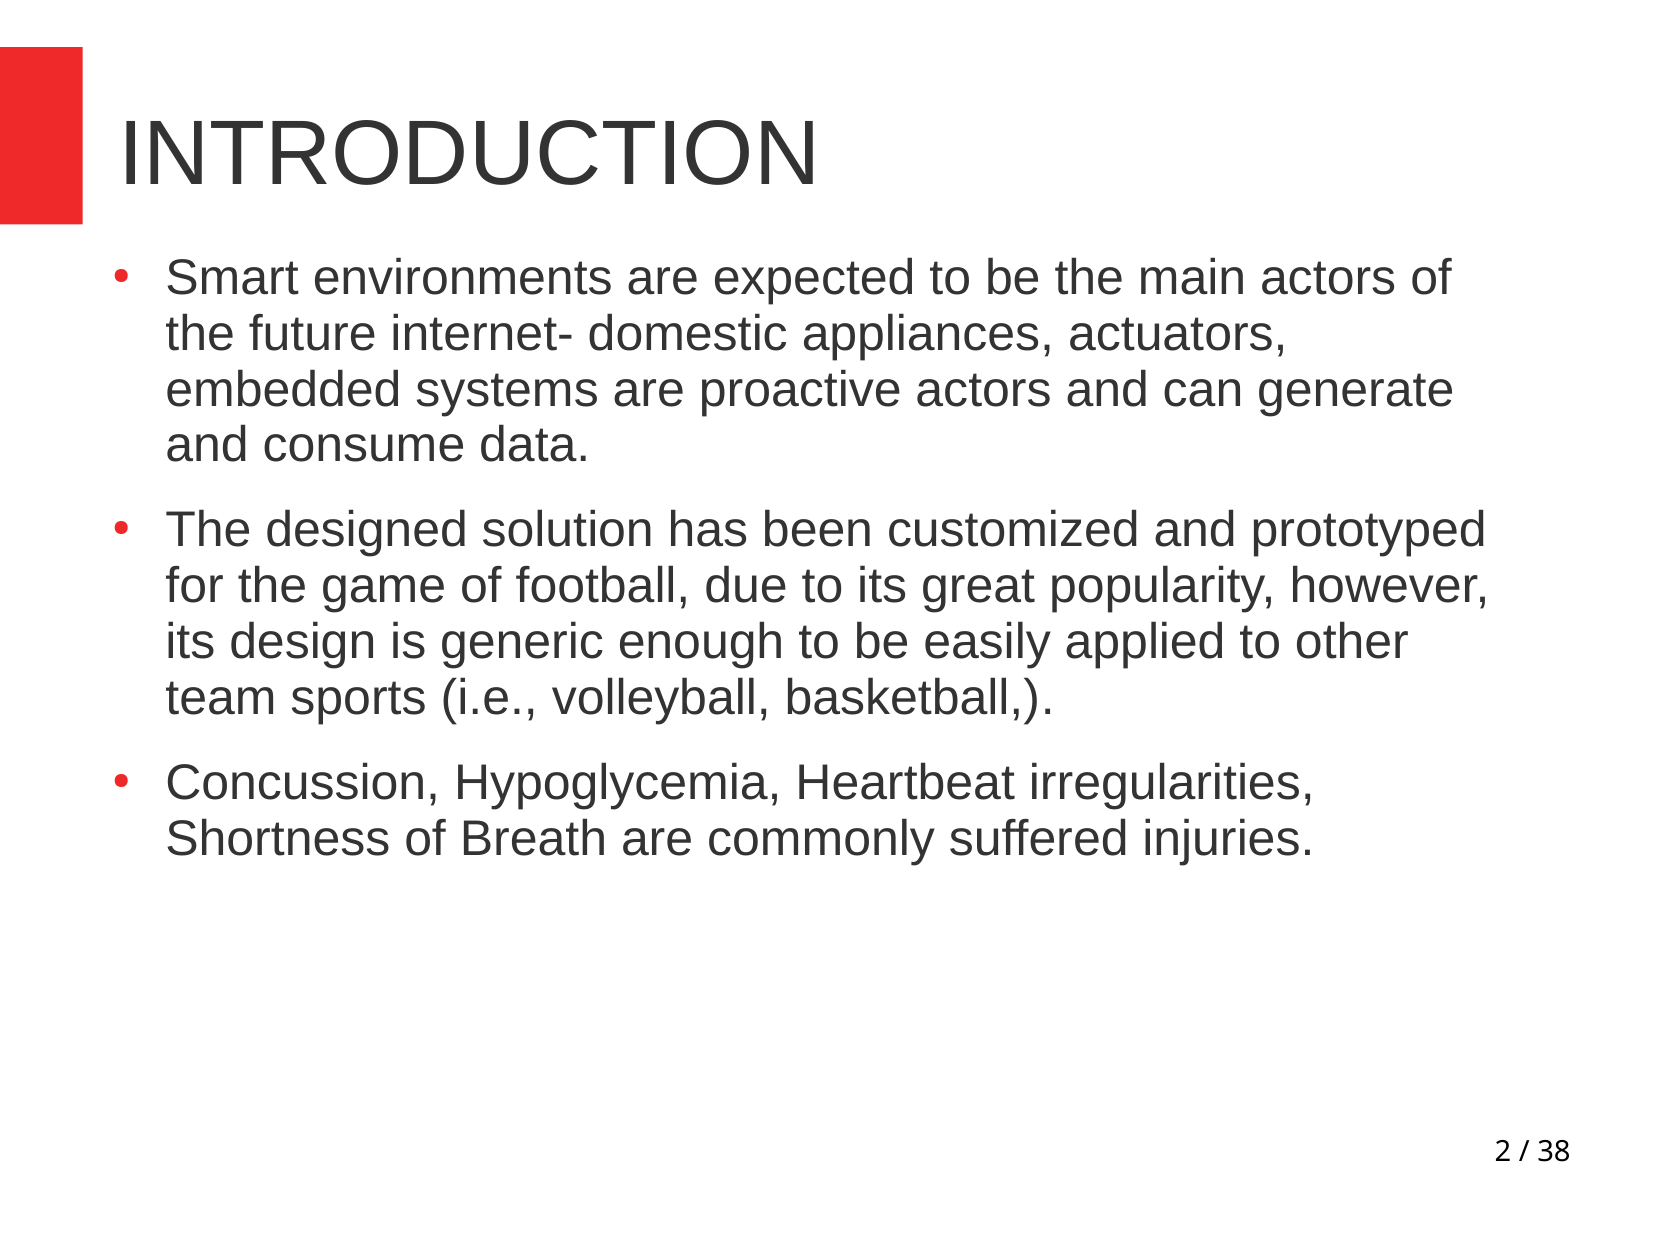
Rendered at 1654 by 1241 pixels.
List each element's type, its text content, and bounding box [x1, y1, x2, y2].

list Smart environments are expected to be the main actors of the future internet- domestic appliances, actuators, embedded systems are proactive actors and can generate and consume data. The designed solution has been customized and prototyped for the game of football, due to its great popularity, however, its design is generic enough to be easily applied to other team sports (i.e., volleyball, basketball,). Concussion, Hypoglycemia, Heartbeat irregularities, Shortness of Breath are commonly suffered injuries. [94, 249, 1512, 969]
title INTRODUCTION [118, 49, 1571, 257]
